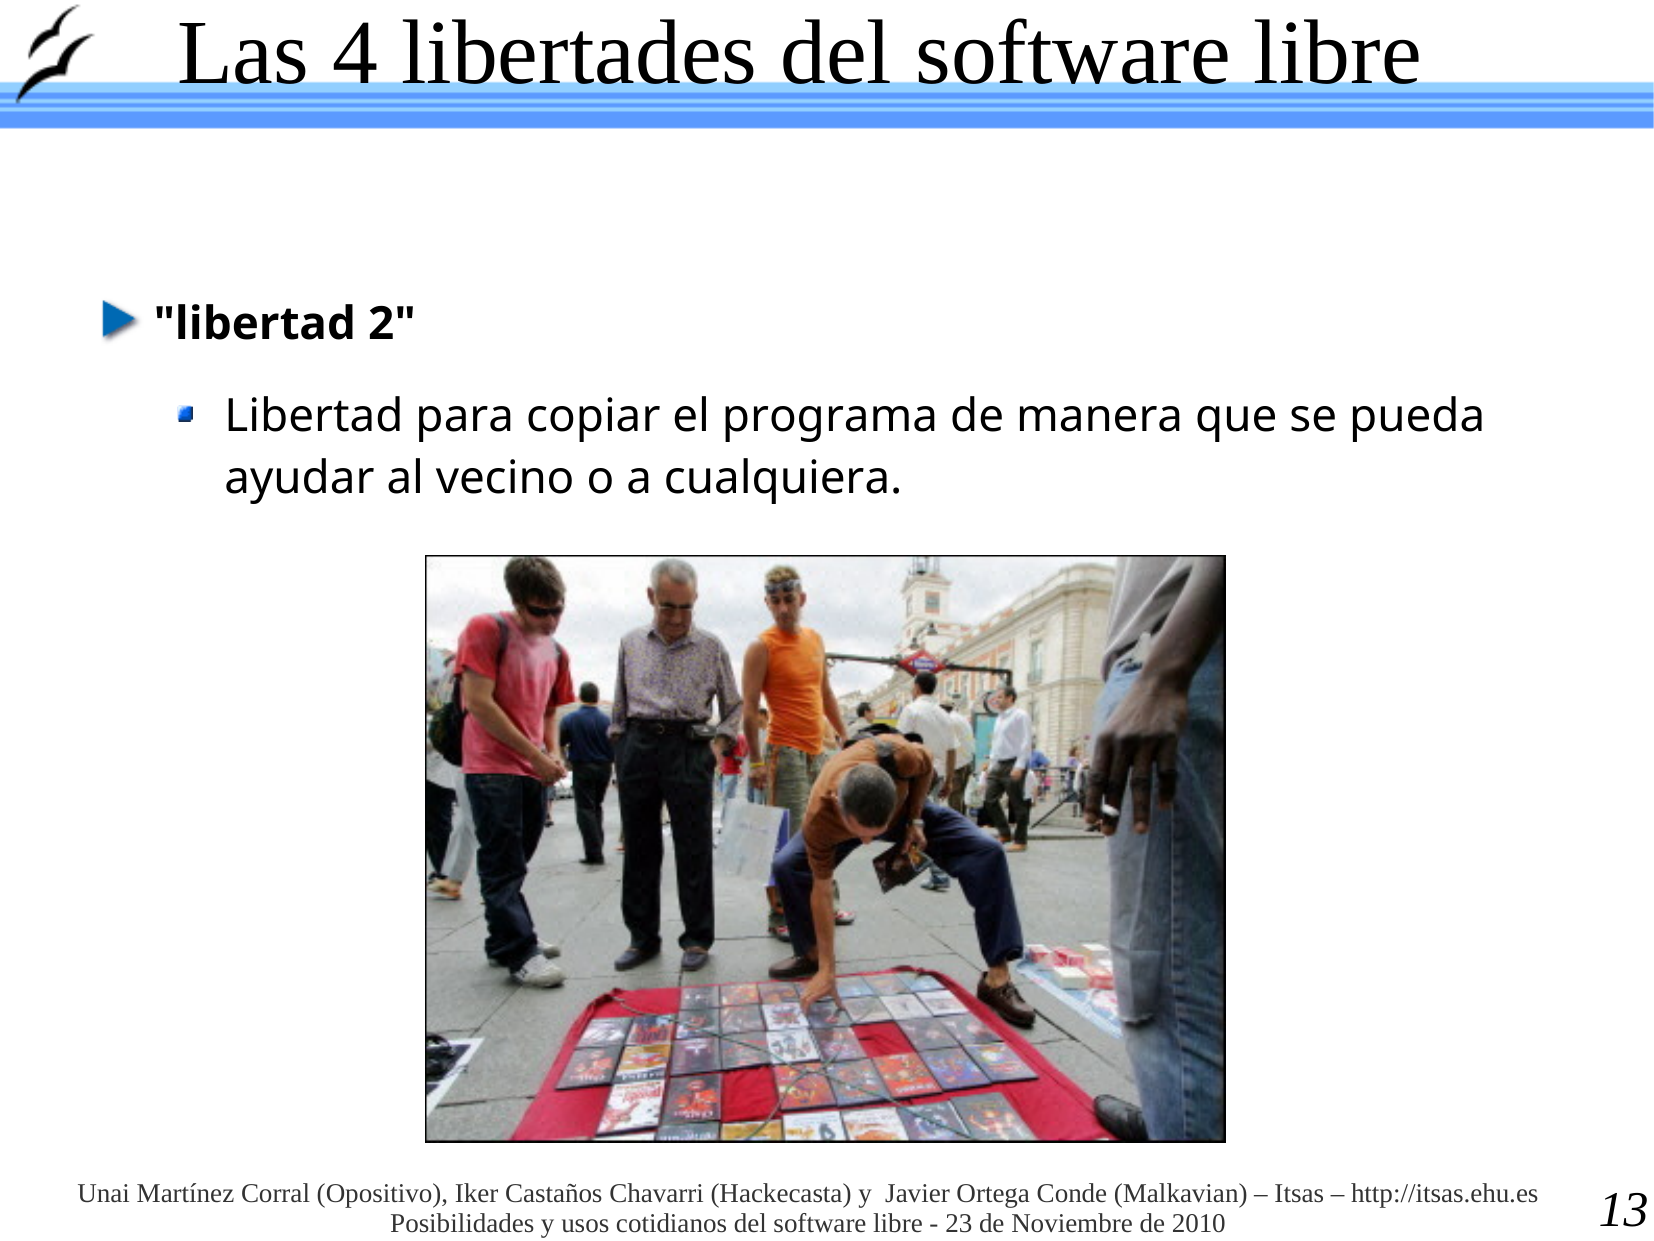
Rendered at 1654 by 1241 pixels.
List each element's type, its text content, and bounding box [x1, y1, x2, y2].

title Las 4 libertades del software libre [94, 0, 1507, 107]
list "libertad 2" Libertad para copiar el programa de manera que se pueda ayudar al vecino o a cualquiera. [82, 290, 1571, 1094]
picture [425, 555, 1226, 1143]
picture [0, 0, 1654, 133]
